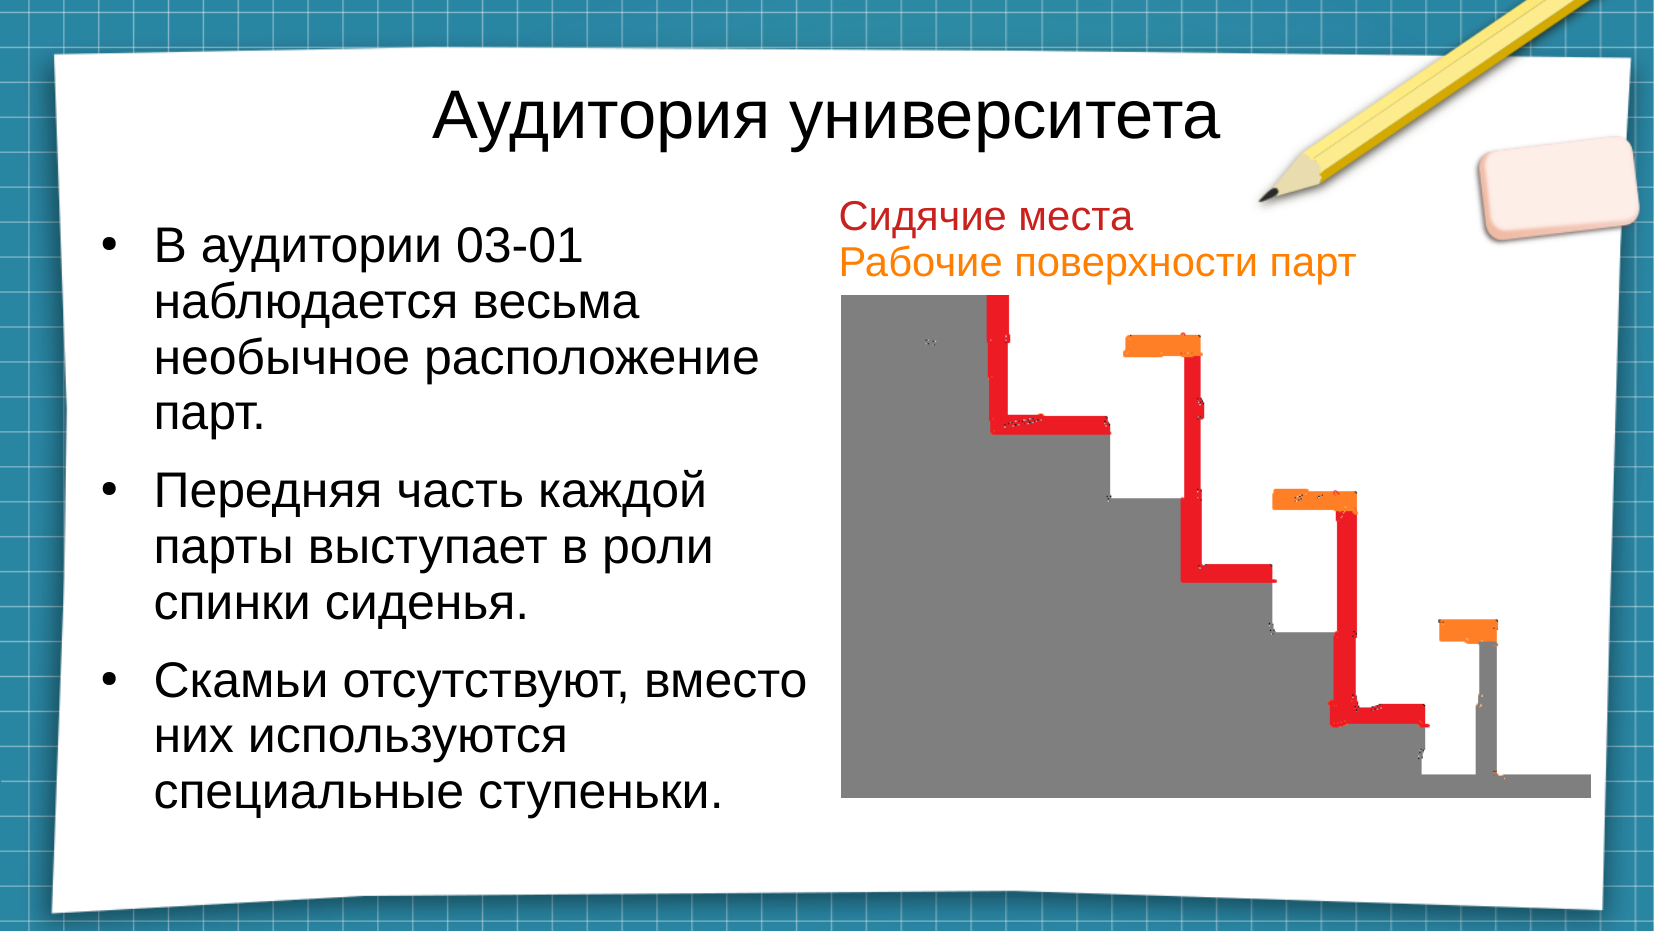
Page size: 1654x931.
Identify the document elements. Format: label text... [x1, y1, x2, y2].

list В аудитории 03-01 наблюдается весьма необычное расположение парт. Передняя часть каждой парты выступает в роли спинки сиденья. Скамьи отсутствуют, вместо них используются специальные ступеньки. [82, 217, 827, 827]
list Сидячие места Рабочие поверхности парт [767, 192, 1512, 370]
title Аудитория университета [82, 37, 1571, 193]
picture [0, 0, 1654, 931]
